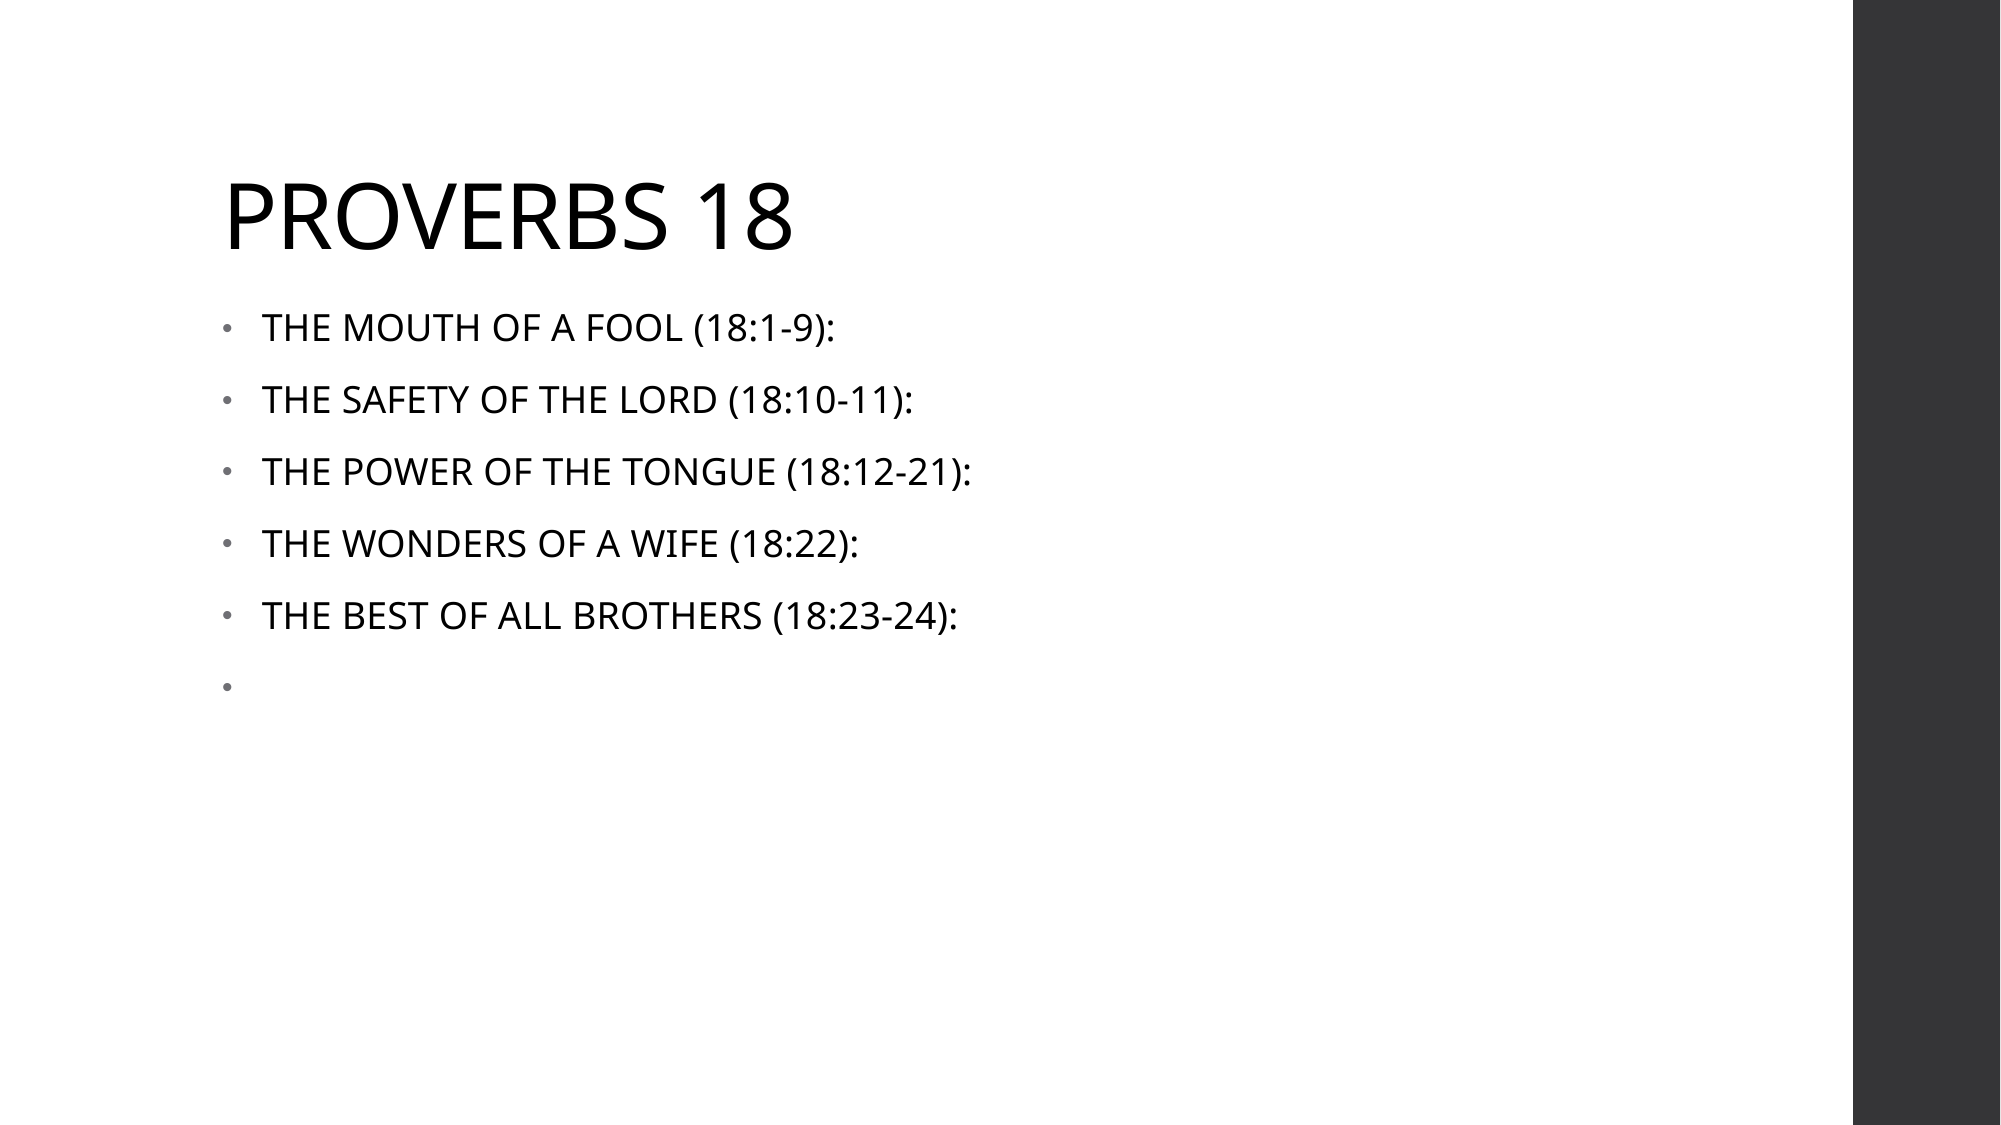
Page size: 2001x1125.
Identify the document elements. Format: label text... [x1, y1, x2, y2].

title PROVERBS 18 [206, 60, 1797, 278]
list THE MOUTH OF A FOOL (18:1-9): THE SAFETY OF THE LORD (18:10-11): THE POWER OF THE TONGUE (18:12-21): THE WONDERS OF A WIFE (18:22): THE BEST OF ALL BROTHERS (18:23-24): [206, 299, 1617, 1014]
